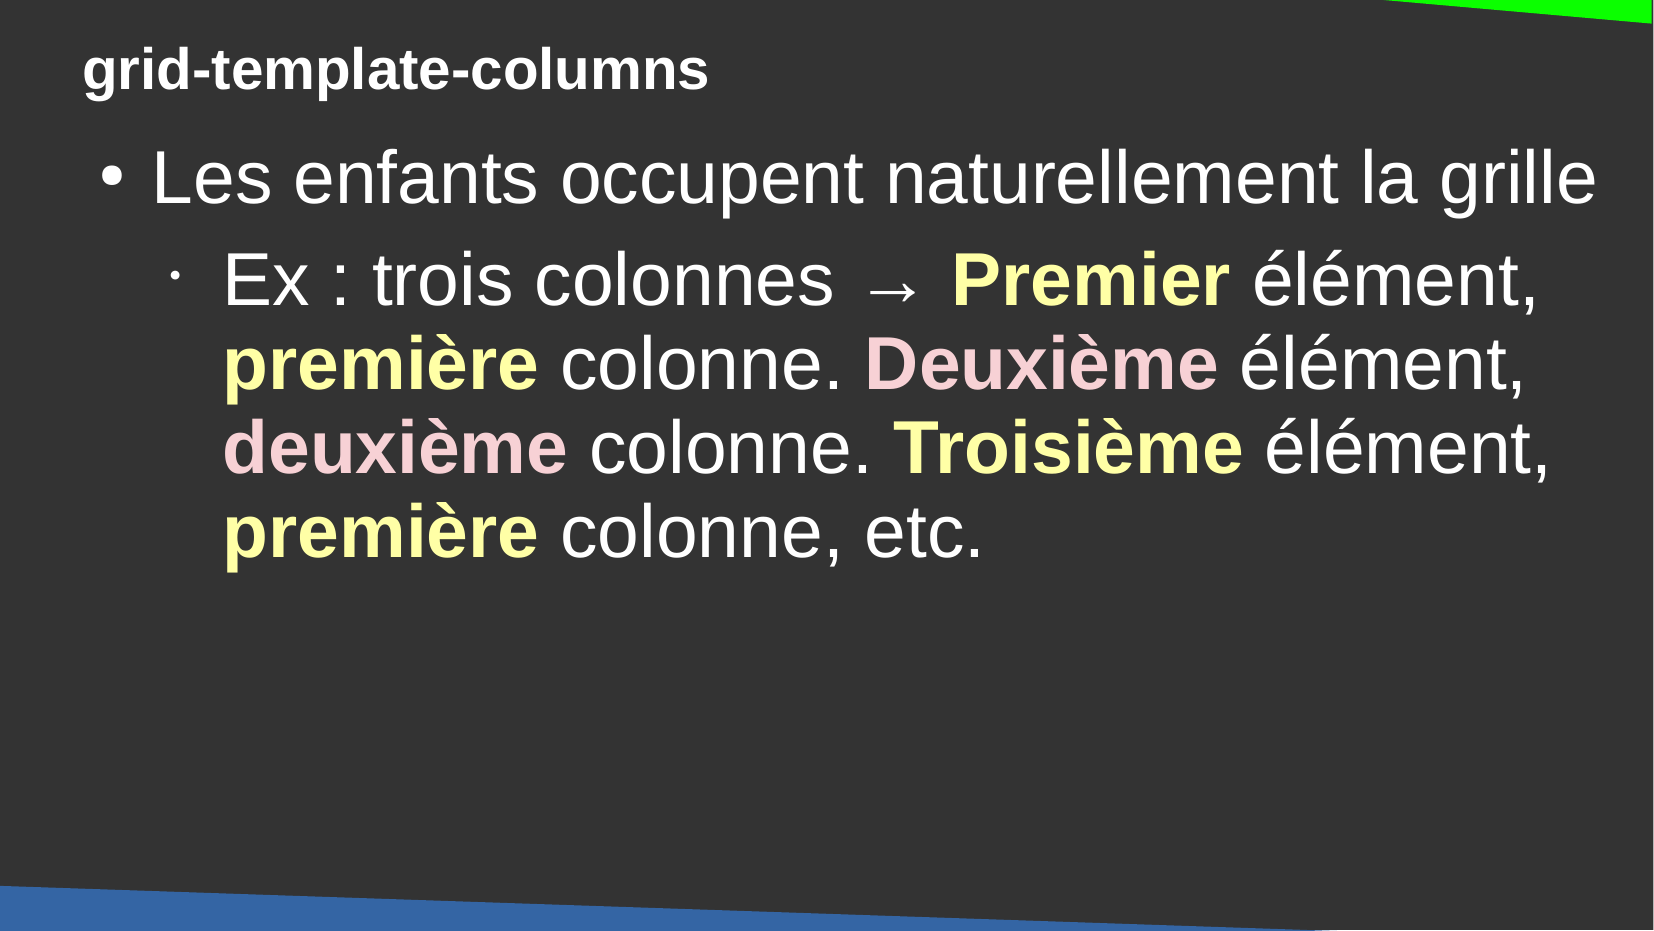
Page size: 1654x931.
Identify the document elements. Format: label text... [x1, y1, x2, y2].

text_box [1383, 0, 1652, 24]
title grid-template-columns [82, 37, 1571, 122]
text_box [0, 885, 1337, 931]
list Les enfants occupent naturellement la grille Ex : trois colonnes → Premier élément, première colonne. Deuxième élément, deuxième colonne. Troisième élément, première colonne, etc. [80, 135, 1620, 827]
